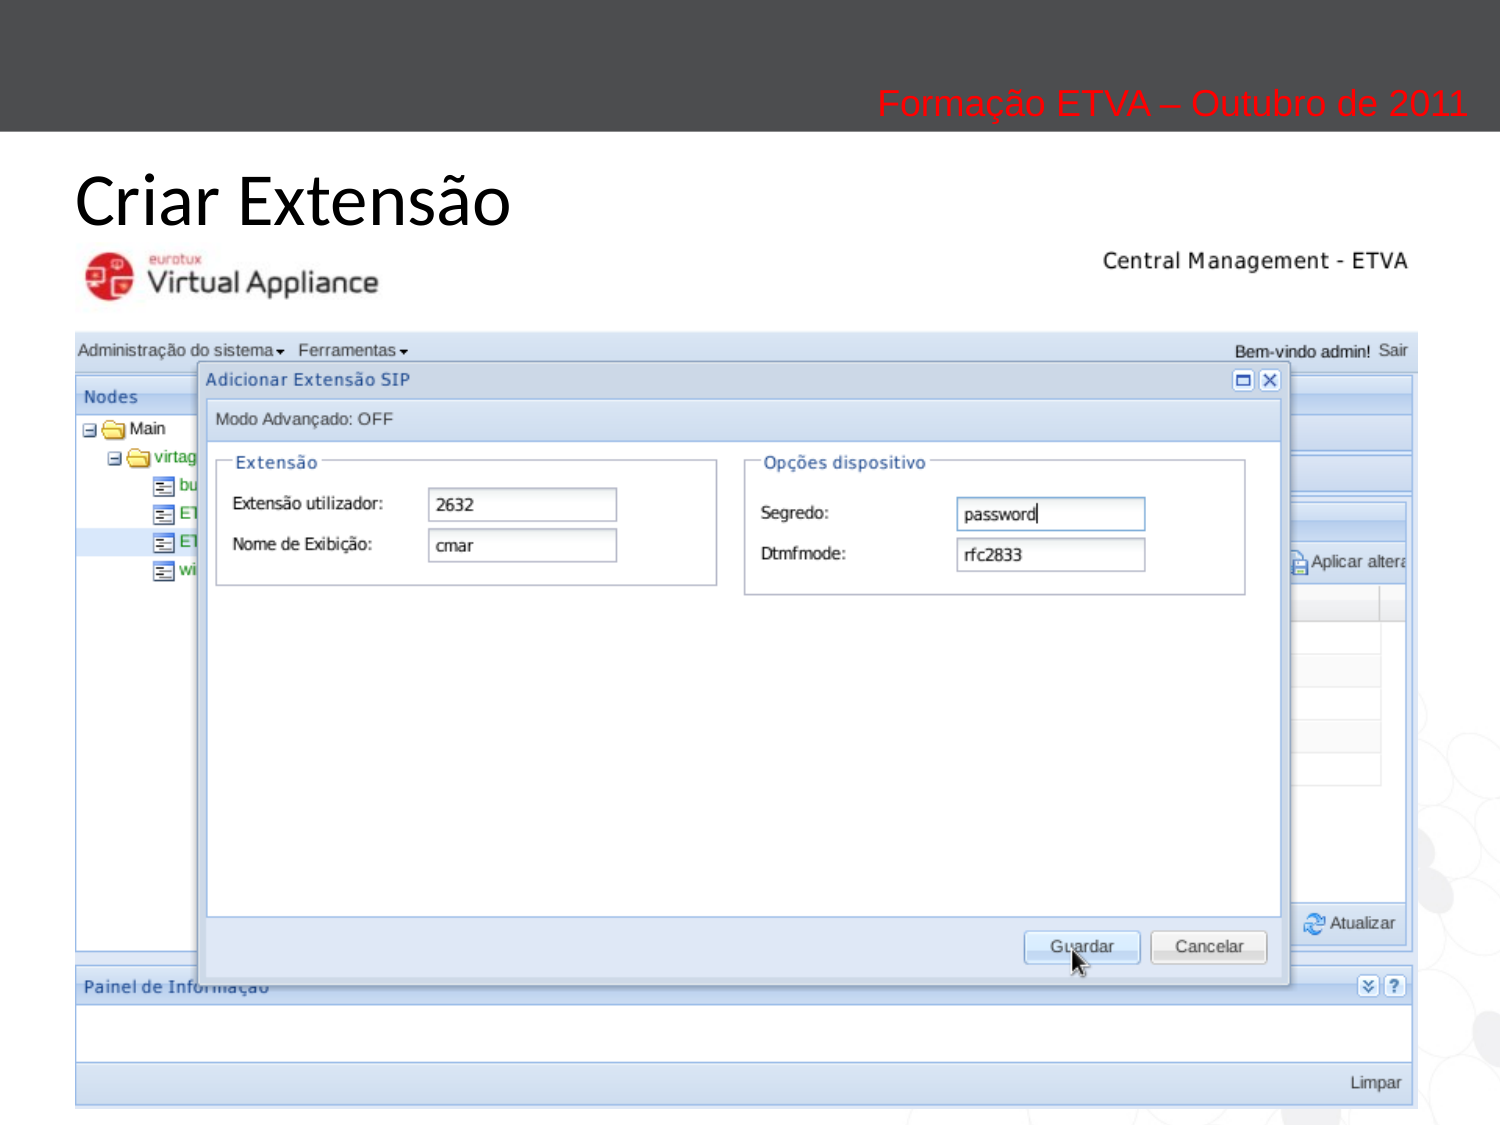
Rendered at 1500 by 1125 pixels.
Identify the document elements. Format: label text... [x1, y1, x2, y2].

title Criar Extensão [75, 112, 1425, 301]
picture [0, 0, 1500, 1125]
